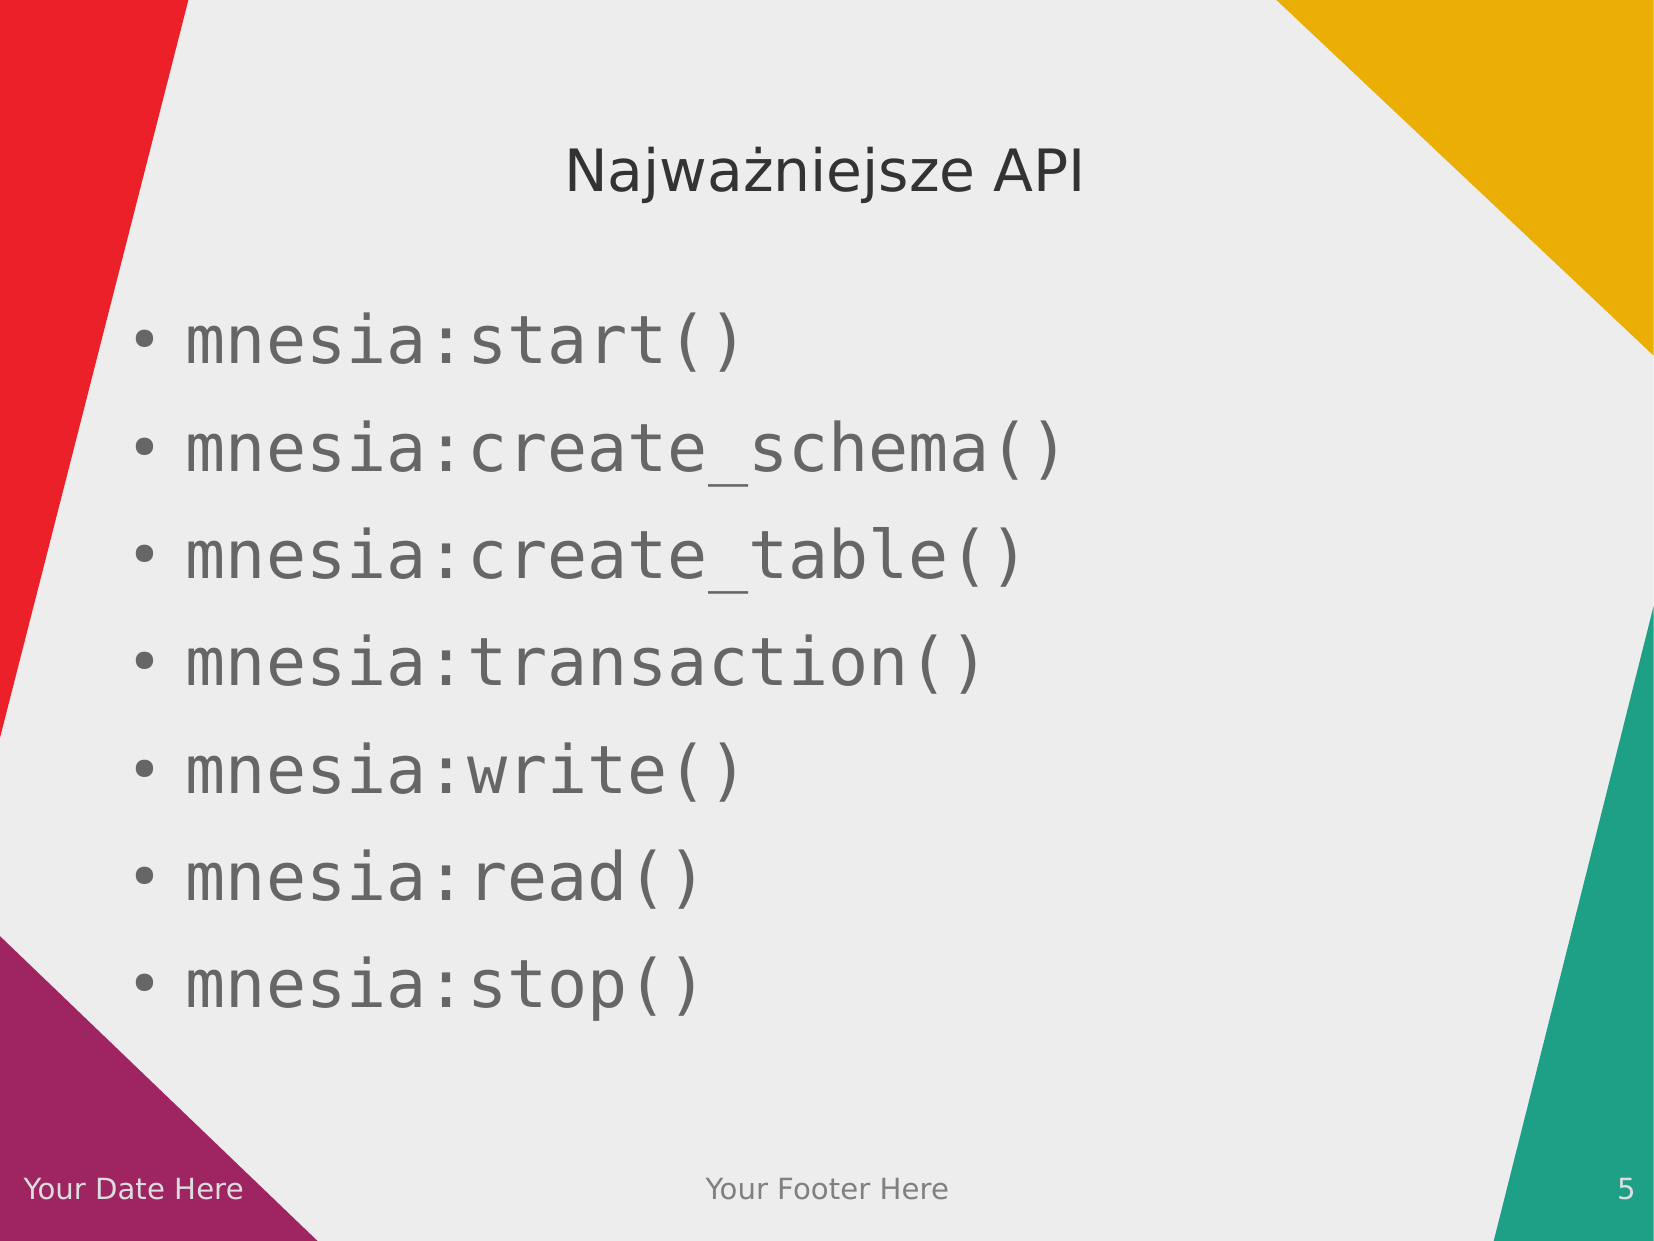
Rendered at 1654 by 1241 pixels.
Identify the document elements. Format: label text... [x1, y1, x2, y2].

list mnesia:start() mnesia:create_schema() mnesia:create_table() mnesia:transaction() mnesia:write() mnesia:read() mnesia:stop() [114, 302, 1539, 1033]
title Najważniejsze API [114, 73, 1539, 271]
